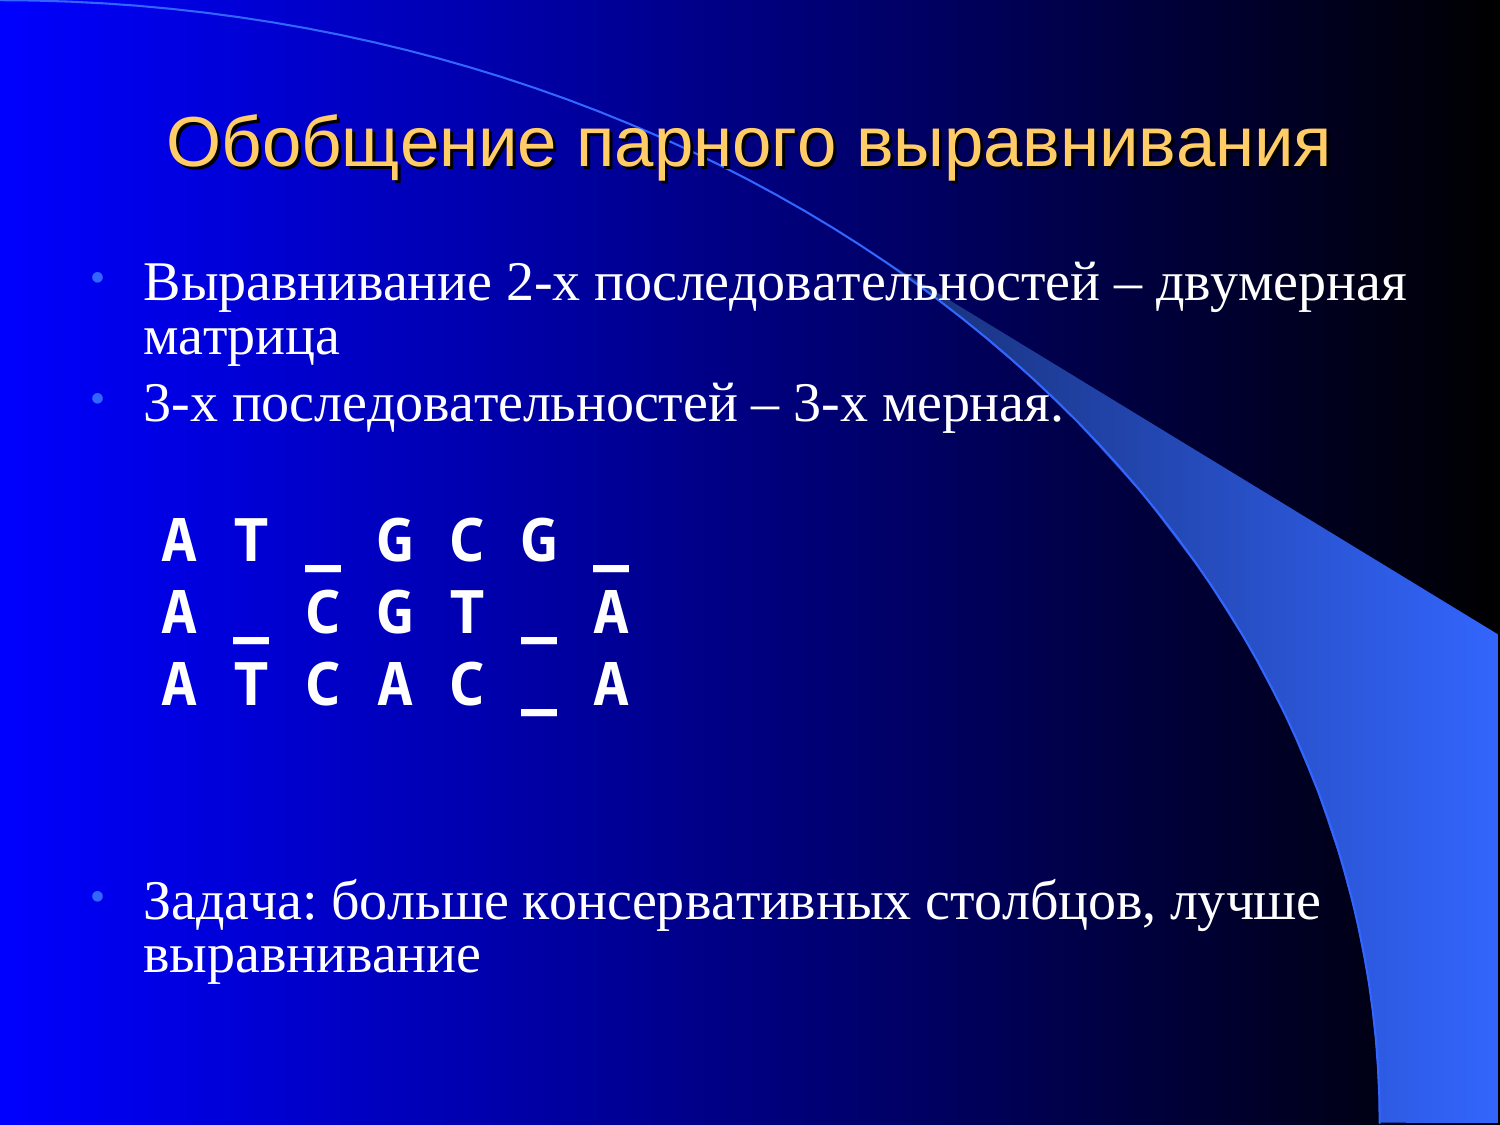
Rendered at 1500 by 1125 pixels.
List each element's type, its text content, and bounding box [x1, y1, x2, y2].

title Обобщение парного выравнивания [112, 54, 1388, 222]
list Выравнивание 2-х последовательностей – двумерная матрица 3-х последовательностей – 3-х мерная. A T _ G C G _ A _ C G T _ A A T C A C _ A Задача: больше консервативных столбцов, лучше выравнивание [75, 249, 1426, 994]
